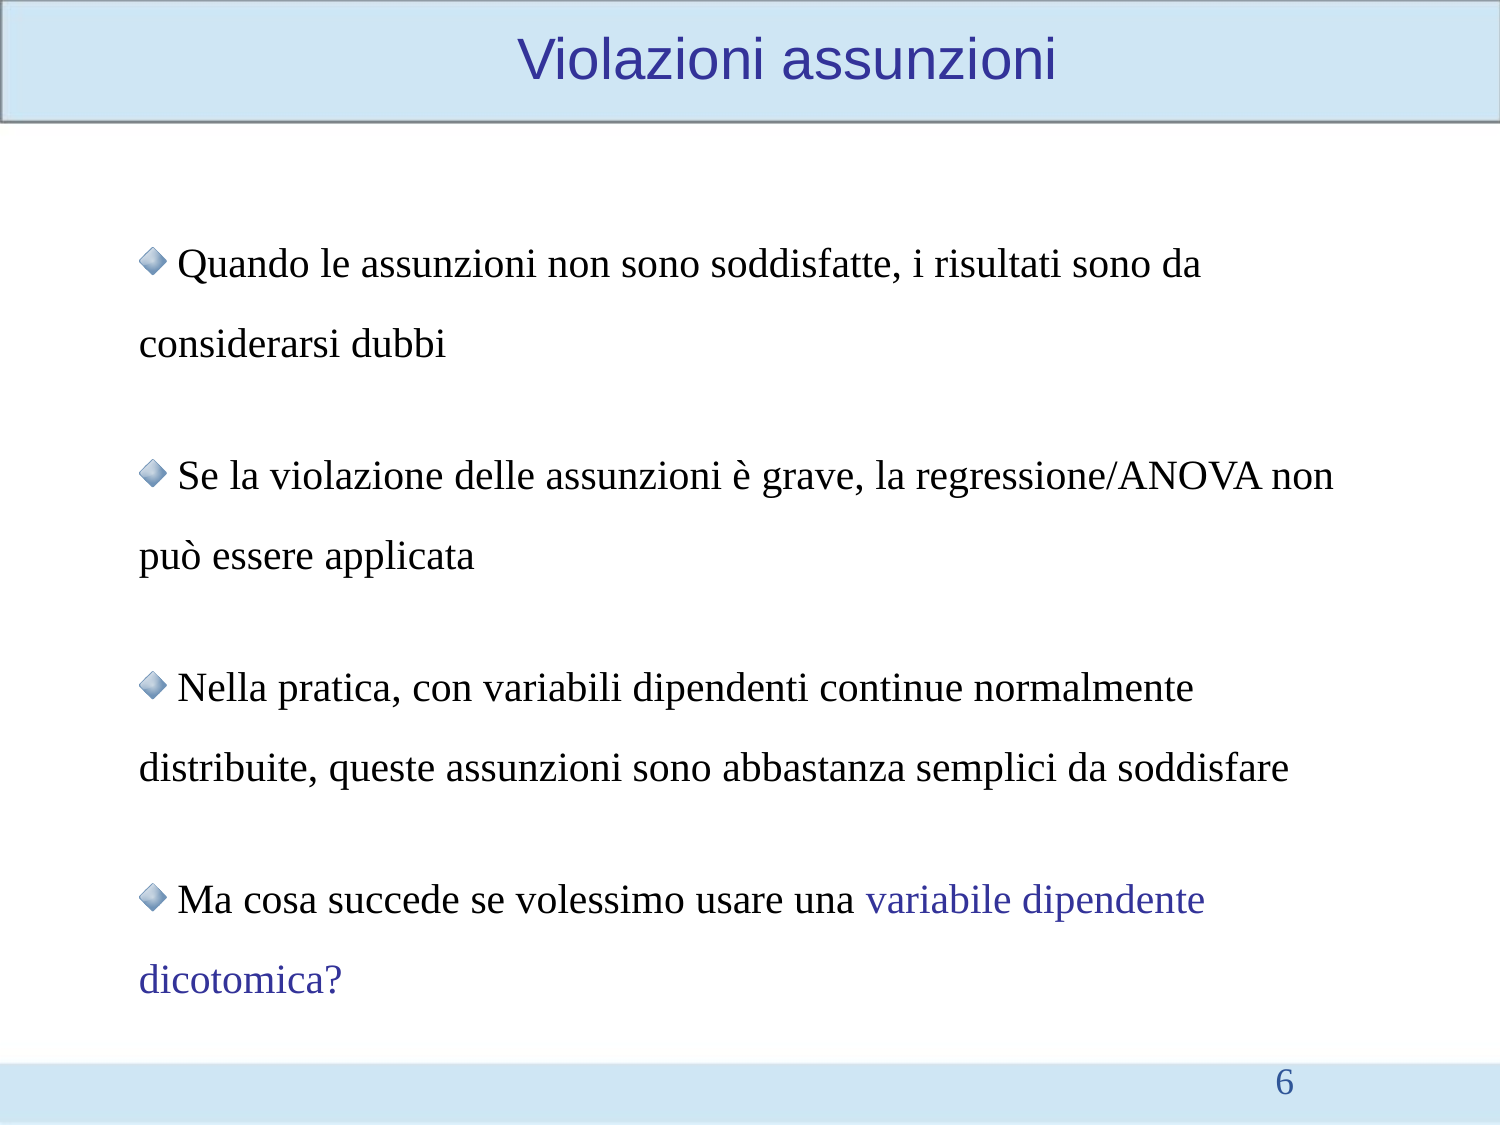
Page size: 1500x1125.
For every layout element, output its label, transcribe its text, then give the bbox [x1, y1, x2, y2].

picture [0, 0, 1500, 1125]
title Violazioni assunzioni [113, 0, 1463, 158]
text_box Quando le assunzioni non sono soddisfatte, i risultati sono da considerarsi dubbi Se la violazione delle assunzioni è grave, la regressione/ANOVA non può essere applicata Nella pratica, con variabili dipendenti continue normalmente distribuite, queste assunzioni sono abbastanza semplici da soddisfare Ma cosa succede se volessimo usare una variabile dipendente dicotomica? [123, 198, 1368, 1011]
